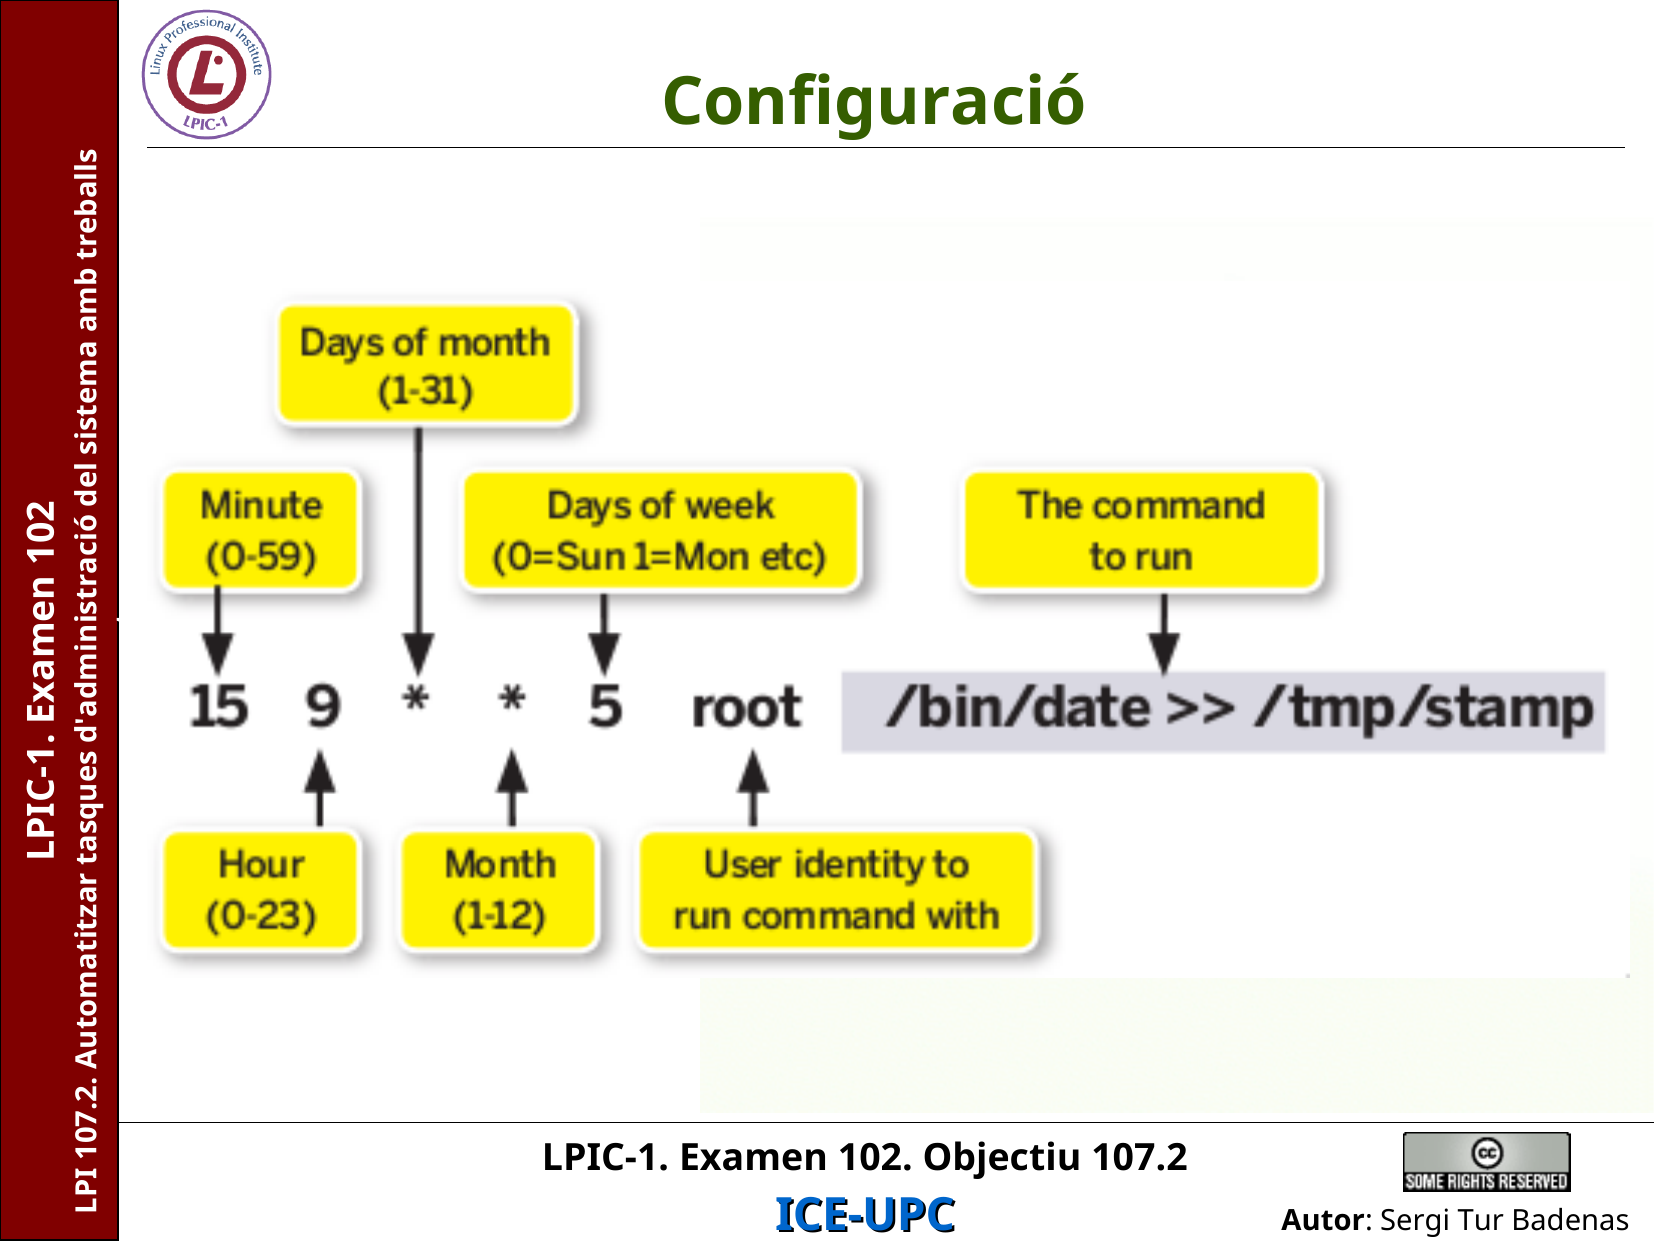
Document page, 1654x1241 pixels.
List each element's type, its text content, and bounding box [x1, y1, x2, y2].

picture [1403, 1132, 1571, 1192]
picture [140, 217, 1654, 1113]
picture [135, 5, 277, 55]
title Configuració [129, 55, 1619, 142]
